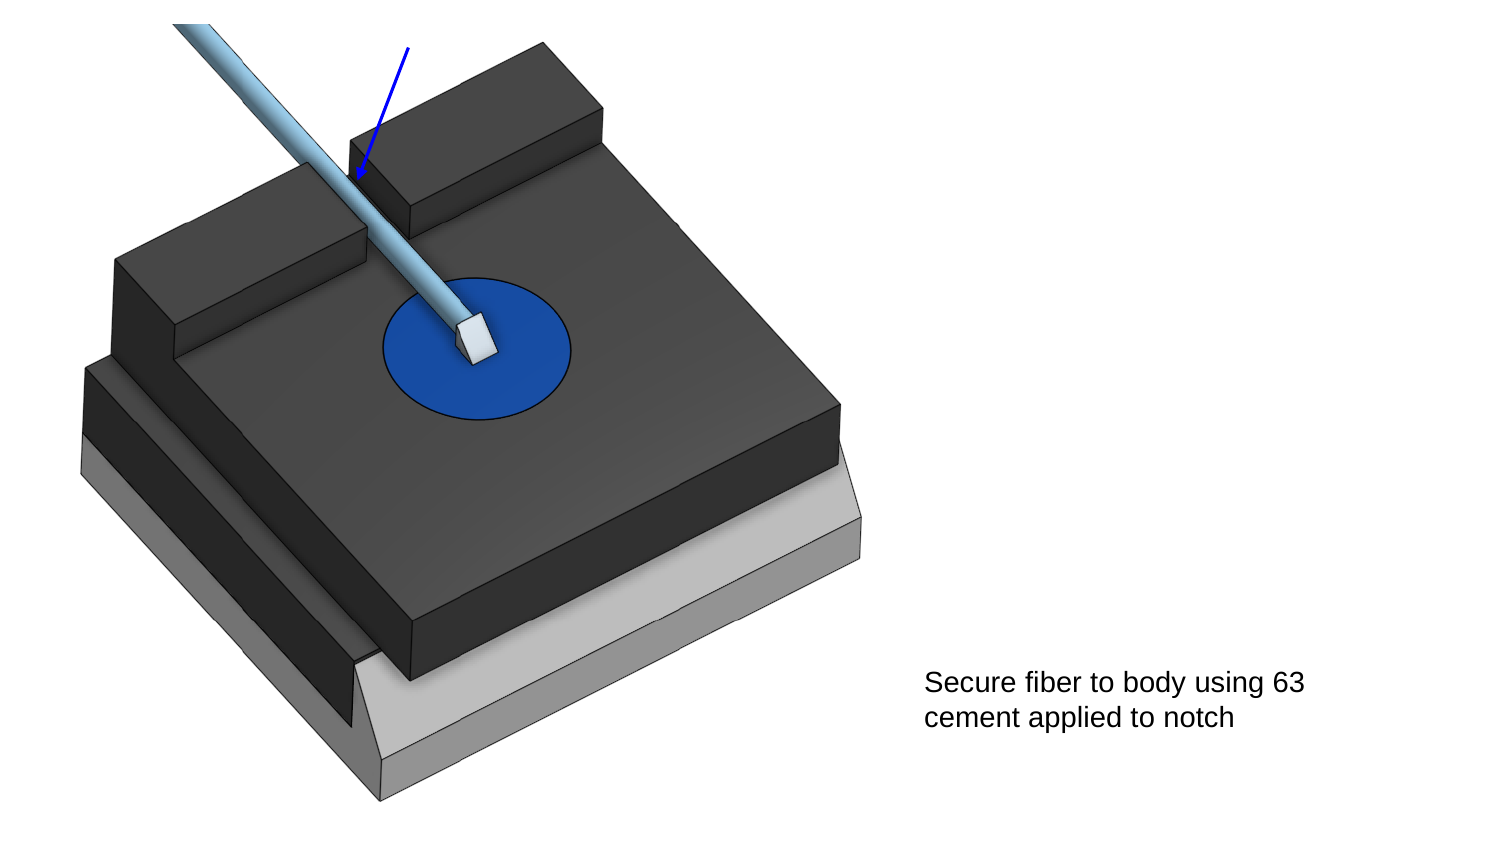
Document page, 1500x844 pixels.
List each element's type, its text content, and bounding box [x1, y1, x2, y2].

text_box Secure fiber to body using 63 cement applied to notch [909, 648, 1398, 749]
picture [24, 24, 898, 819]
